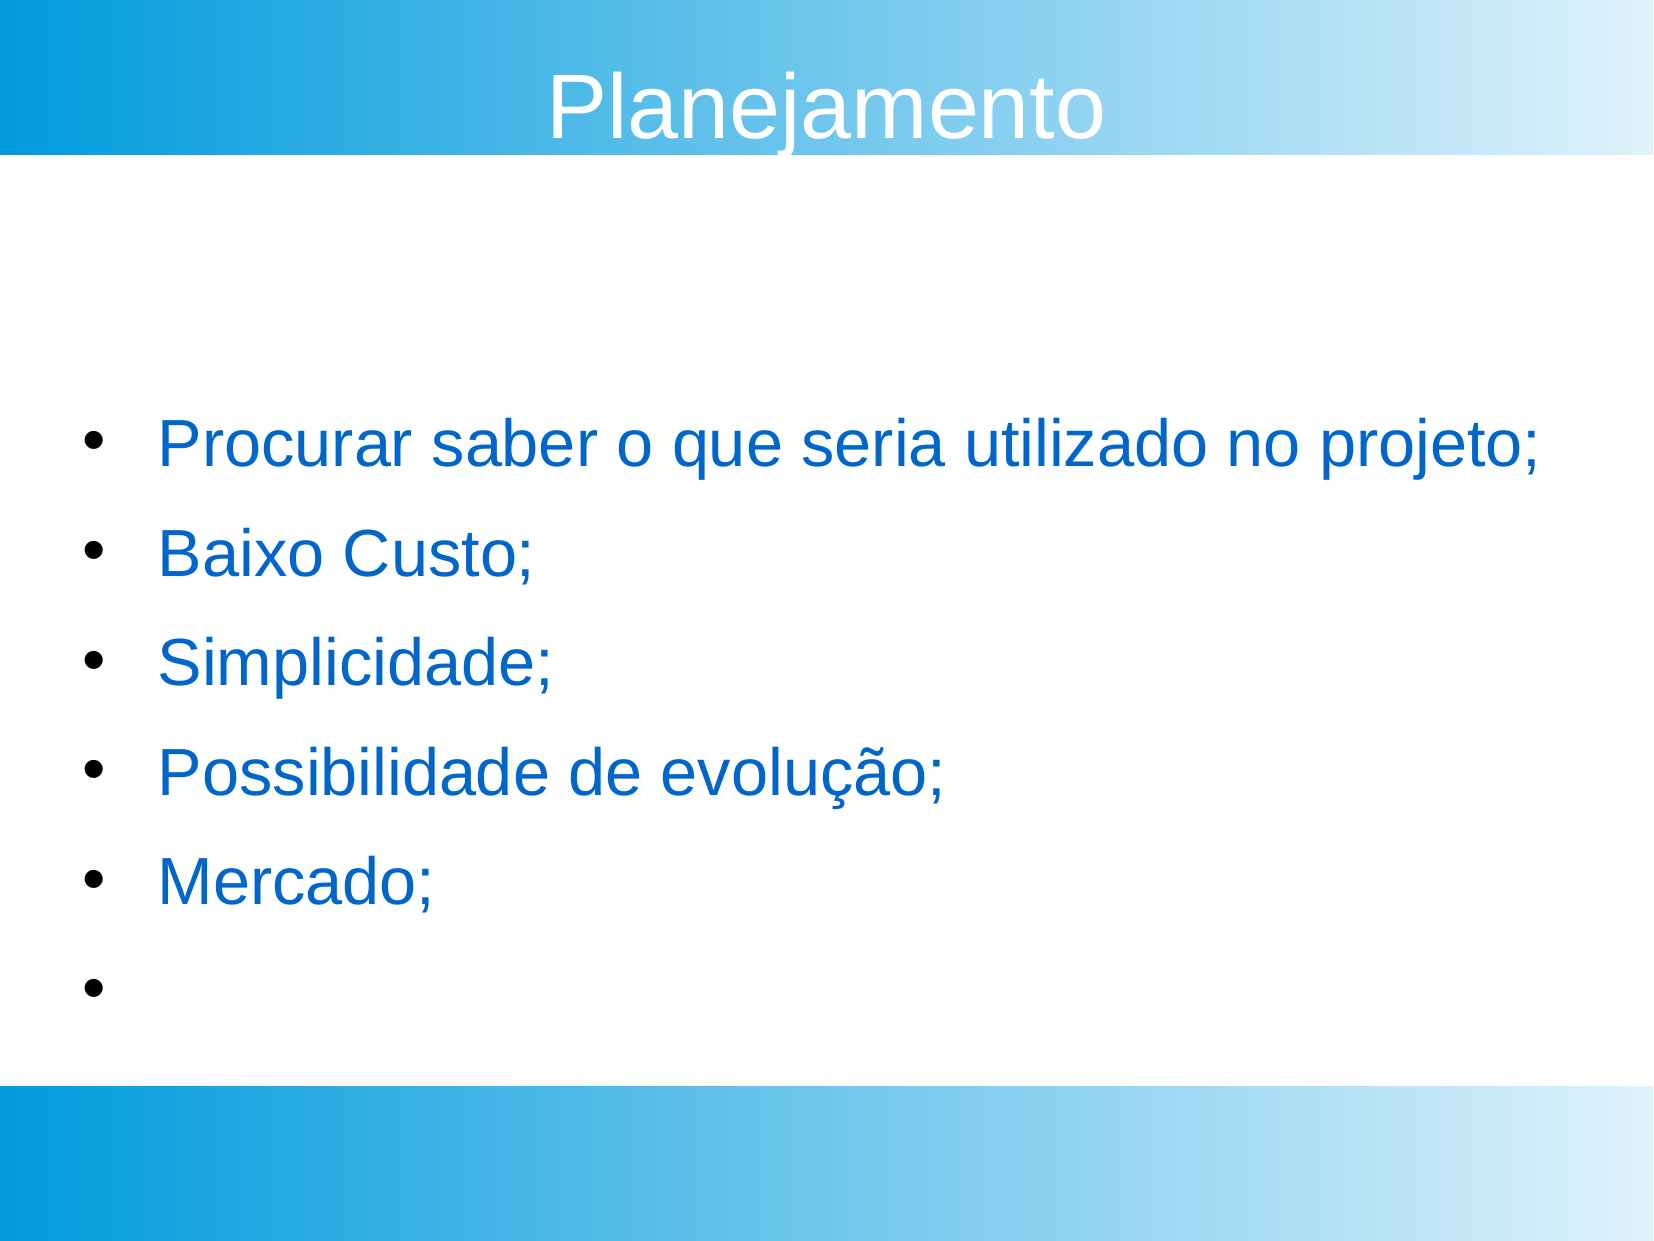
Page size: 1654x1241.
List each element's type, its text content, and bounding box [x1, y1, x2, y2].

list Procurar saber o que seria utilizado no projeto; Baixo Custo; Simplicidade; Possibilidade de evolução; Mercado; [82, 290, 1571, 1010]
title Planejamento [82, 46, 1571, 158]
